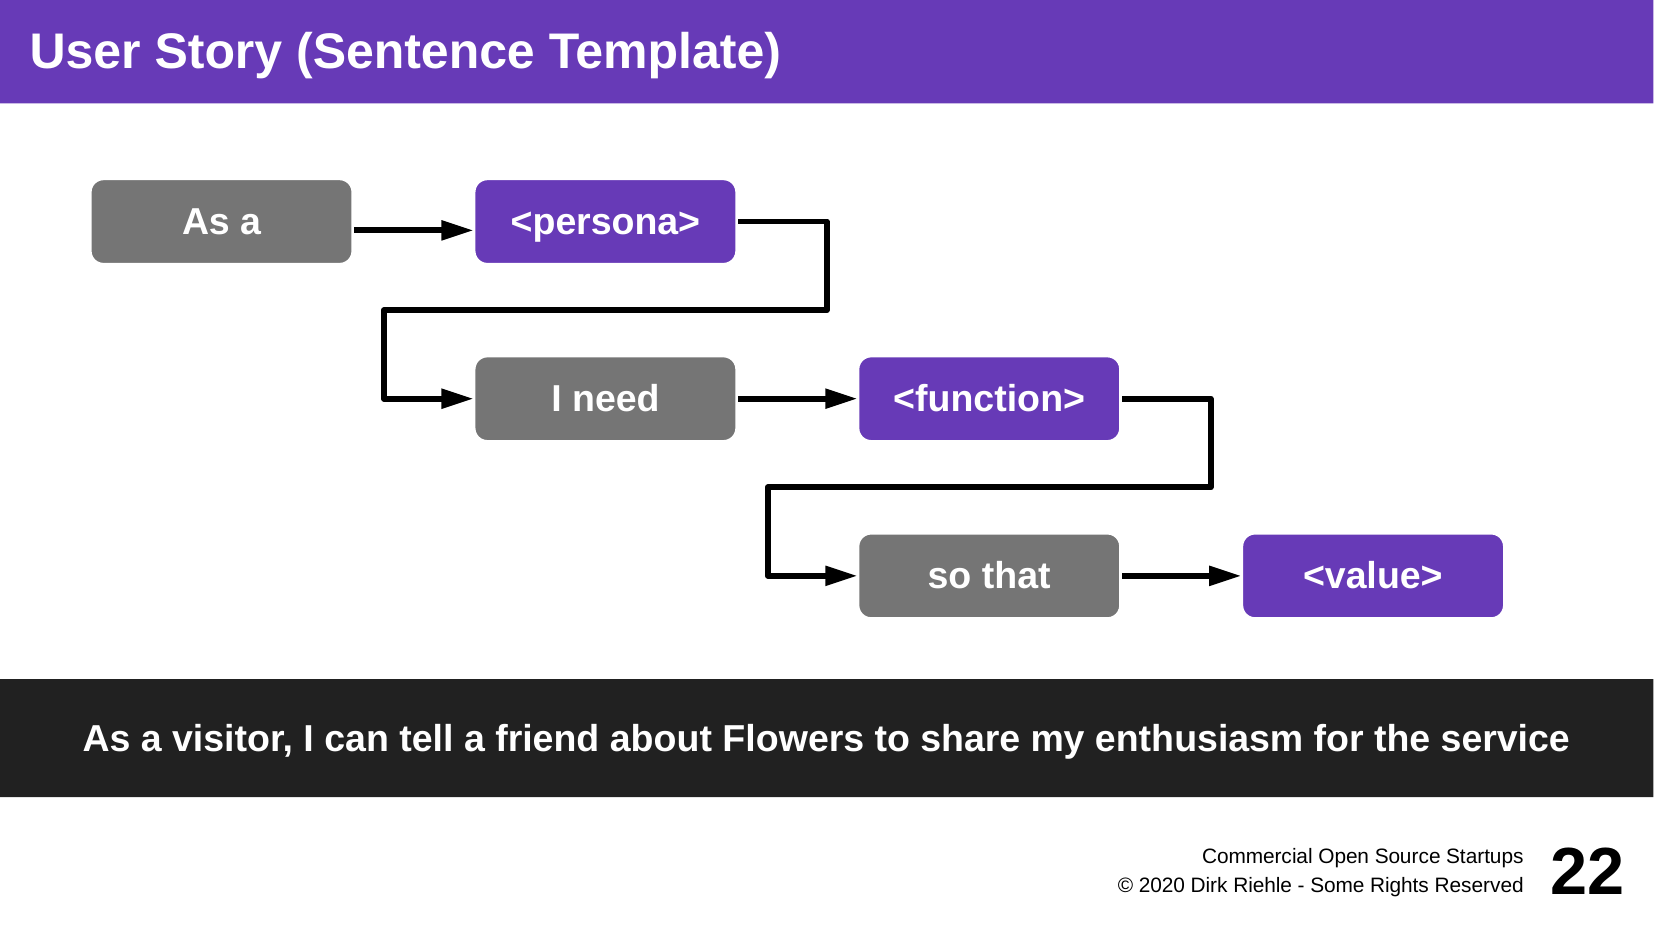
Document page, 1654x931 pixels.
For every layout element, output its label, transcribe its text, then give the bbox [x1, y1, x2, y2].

text_box <persona> [472, 177, 739, 266]
text_box As a [88, 177, 355, 266]
title User Story (Sentence Template) [0, 0, 1654, 104]
text_box I need [472, 354, 739, 444]
text_box As a visitor, I can tell a friend about Flowers to share my enthusiasm for the service [0, 679, 1654, 798]
text_box so that [856, 531, 1123, 621]
text_box <function> [856, 354, 1123, 444]
text_box <value> [1240, 531, 1507, 621]
